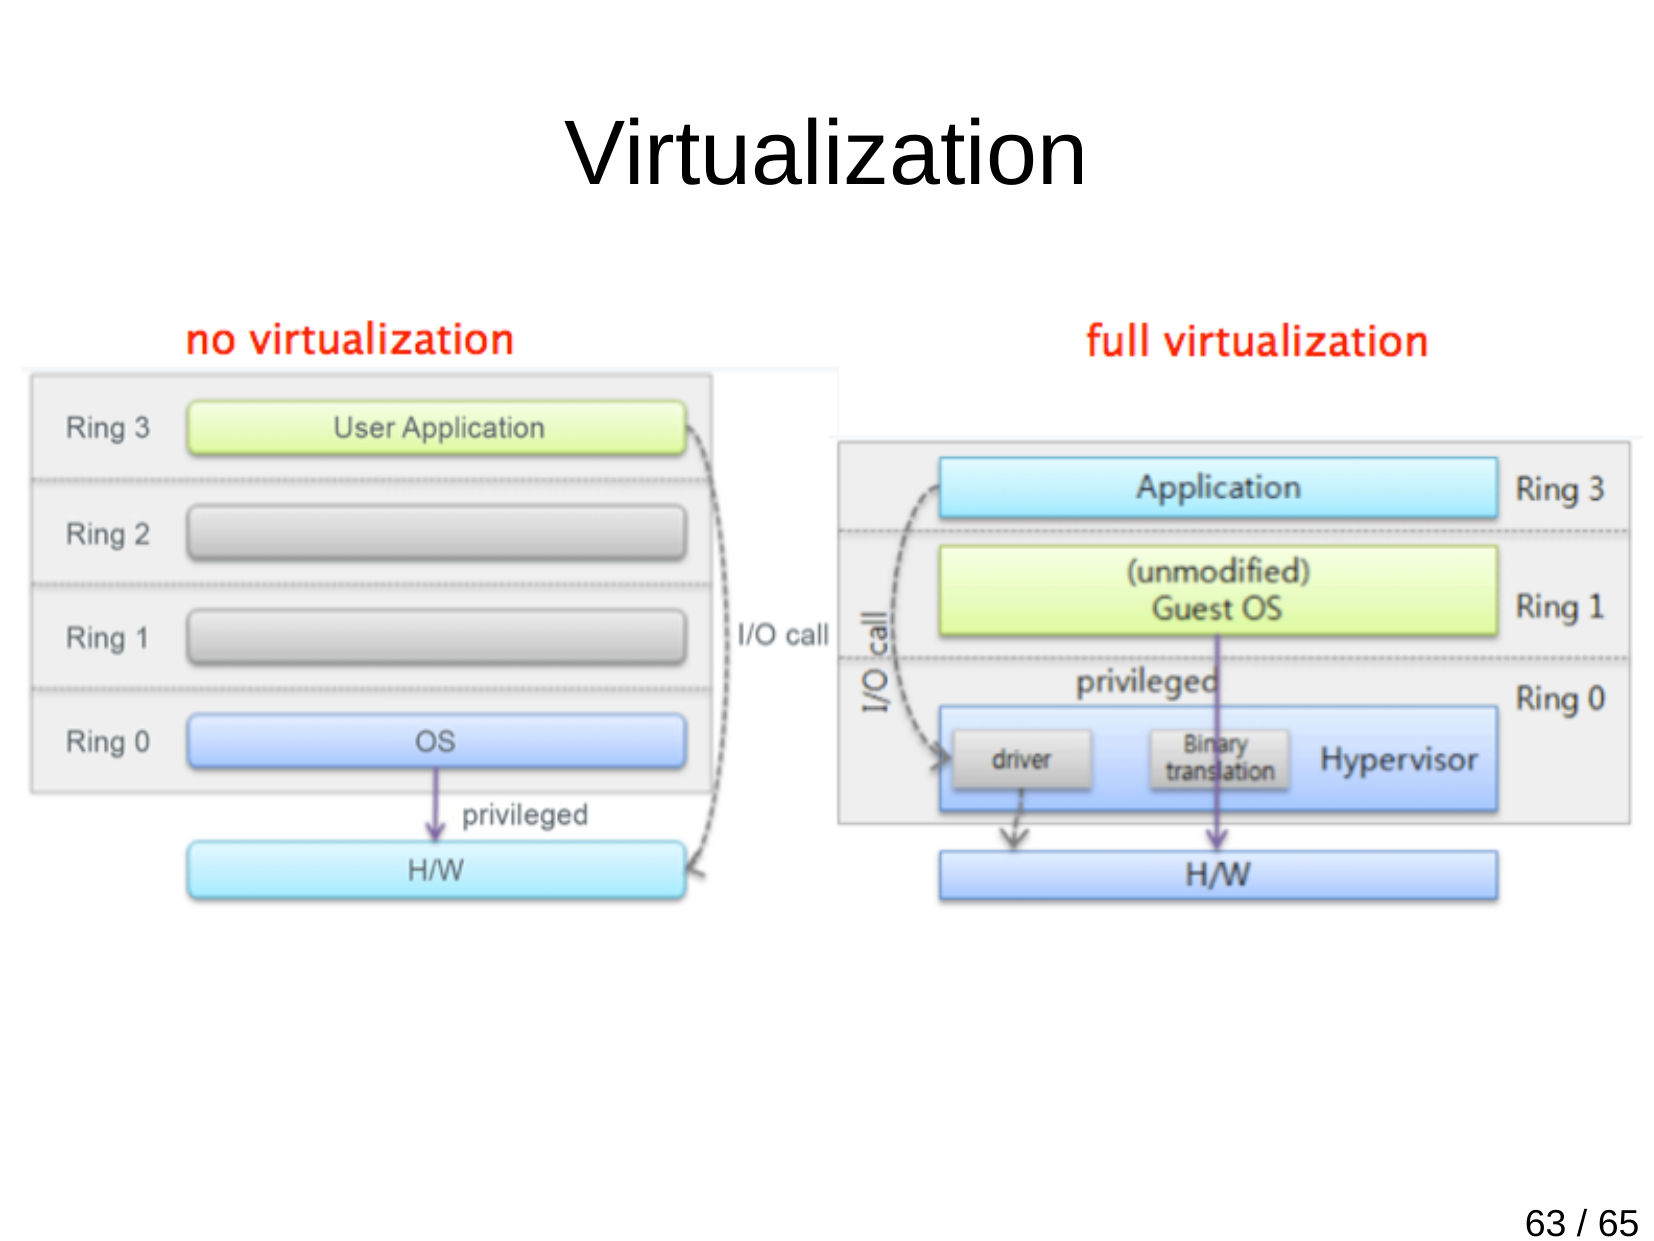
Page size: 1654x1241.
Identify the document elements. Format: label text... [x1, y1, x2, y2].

picture [11, 294, 1654, 934]
text_box <number> / 65 [1380, 1194, 1654, 1241]
title Virtualization [82, 49, 1571, 257]
